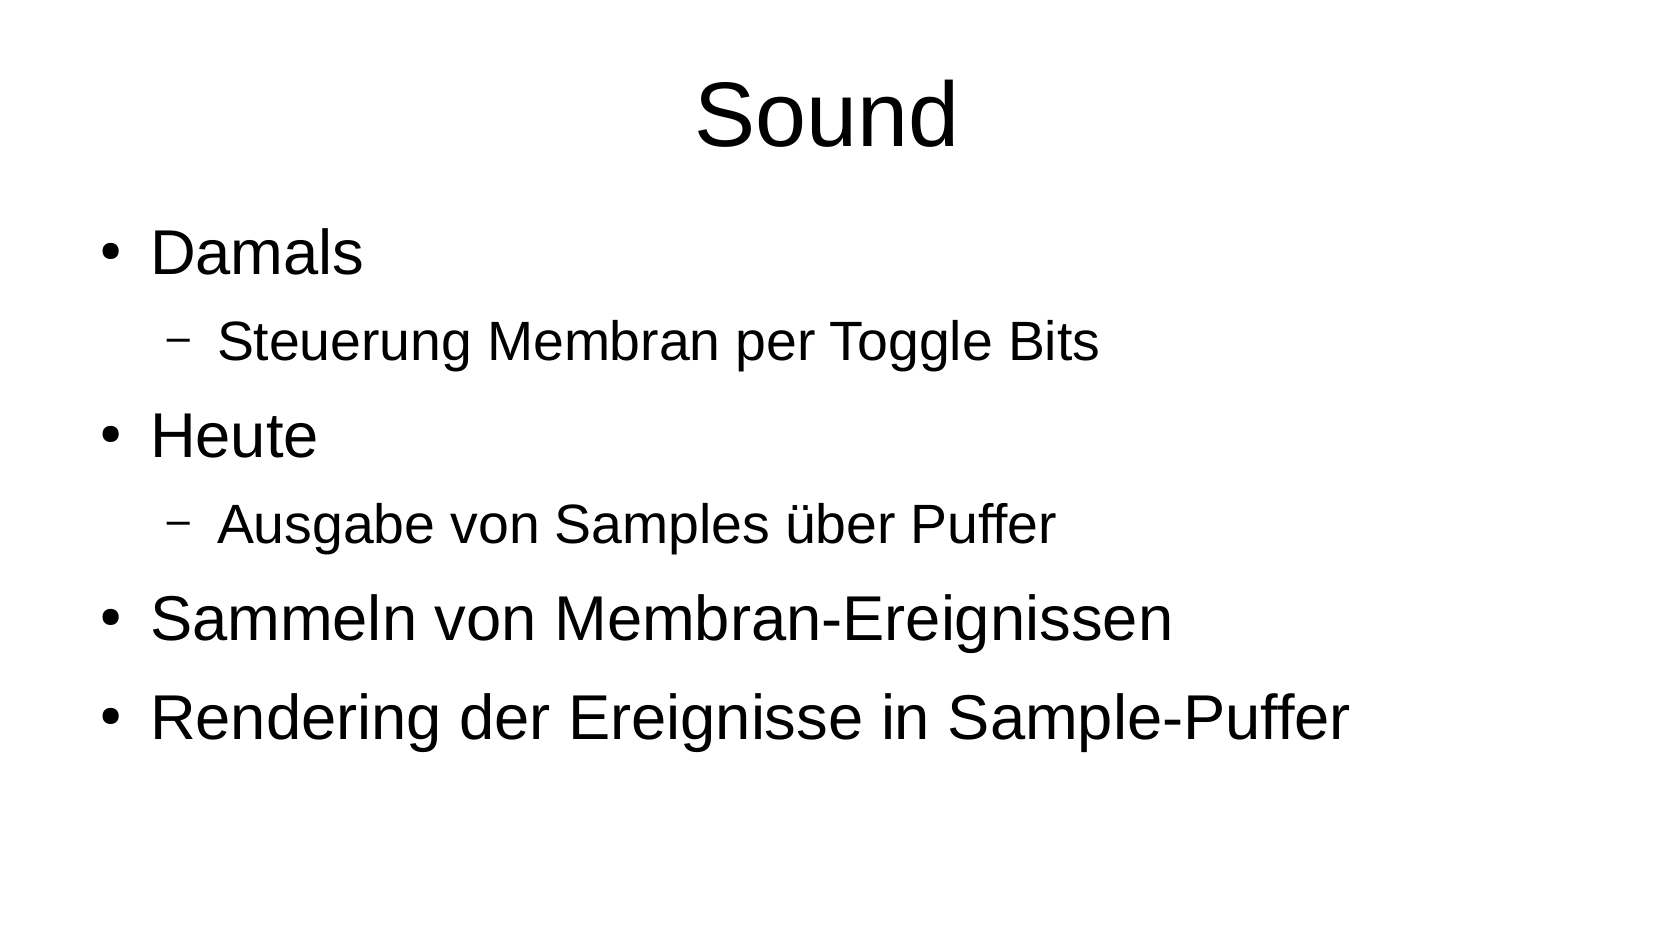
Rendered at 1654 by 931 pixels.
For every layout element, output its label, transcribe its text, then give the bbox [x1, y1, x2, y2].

title Sound [82, 37, 1571, 193]
list Damals Steuerung Membran per Toggle Bits Heute Ausgabe von Samples über Puffer Sammeln von Membran-Ereignissen Rendering der Ereignisse in Sample-Puffer [82, 217, 1571, 758]
